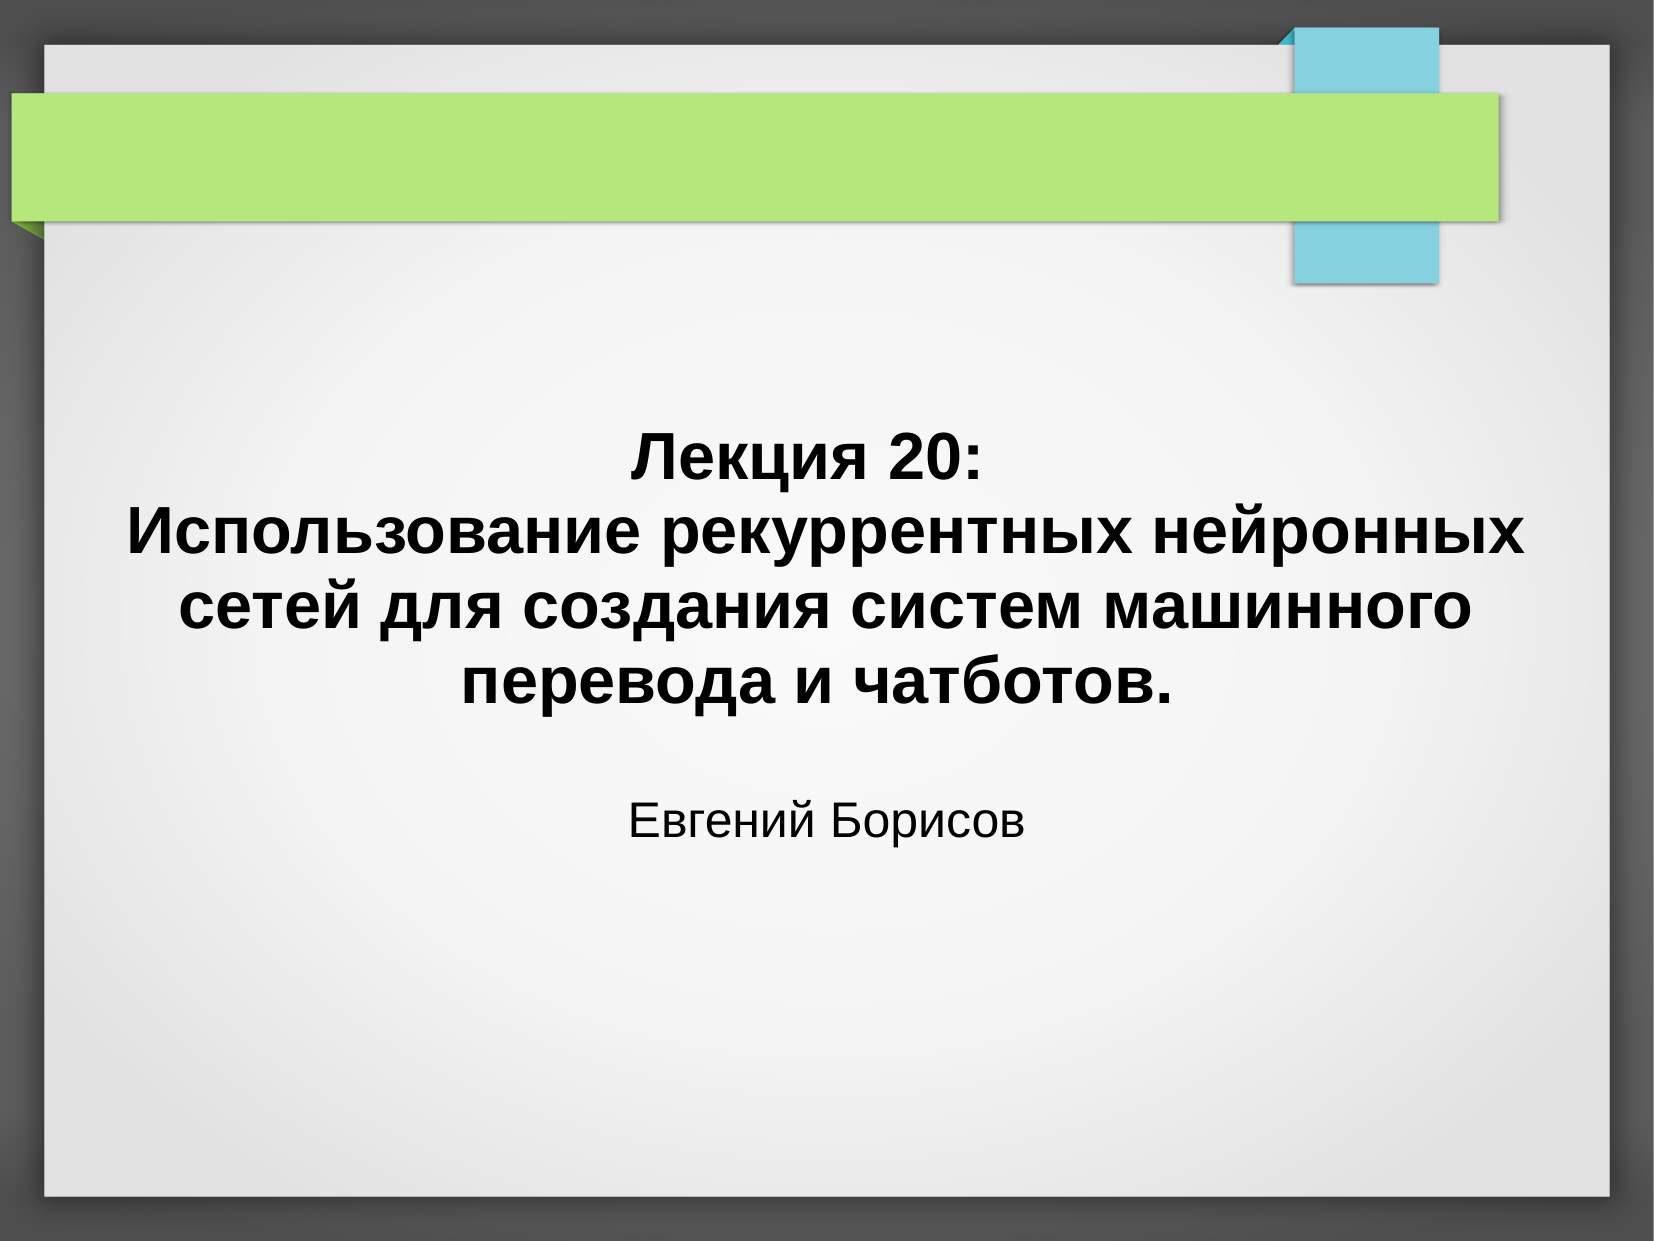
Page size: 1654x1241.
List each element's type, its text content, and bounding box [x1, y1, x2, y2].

picture [0, 0, 1654, 1241]
subtitle Лекция 20: Использование рекуррентных нейронных сетей для создания систем машинного перевода и чатботов. Евгений Борисов [82, 290, 1571, 1010]
